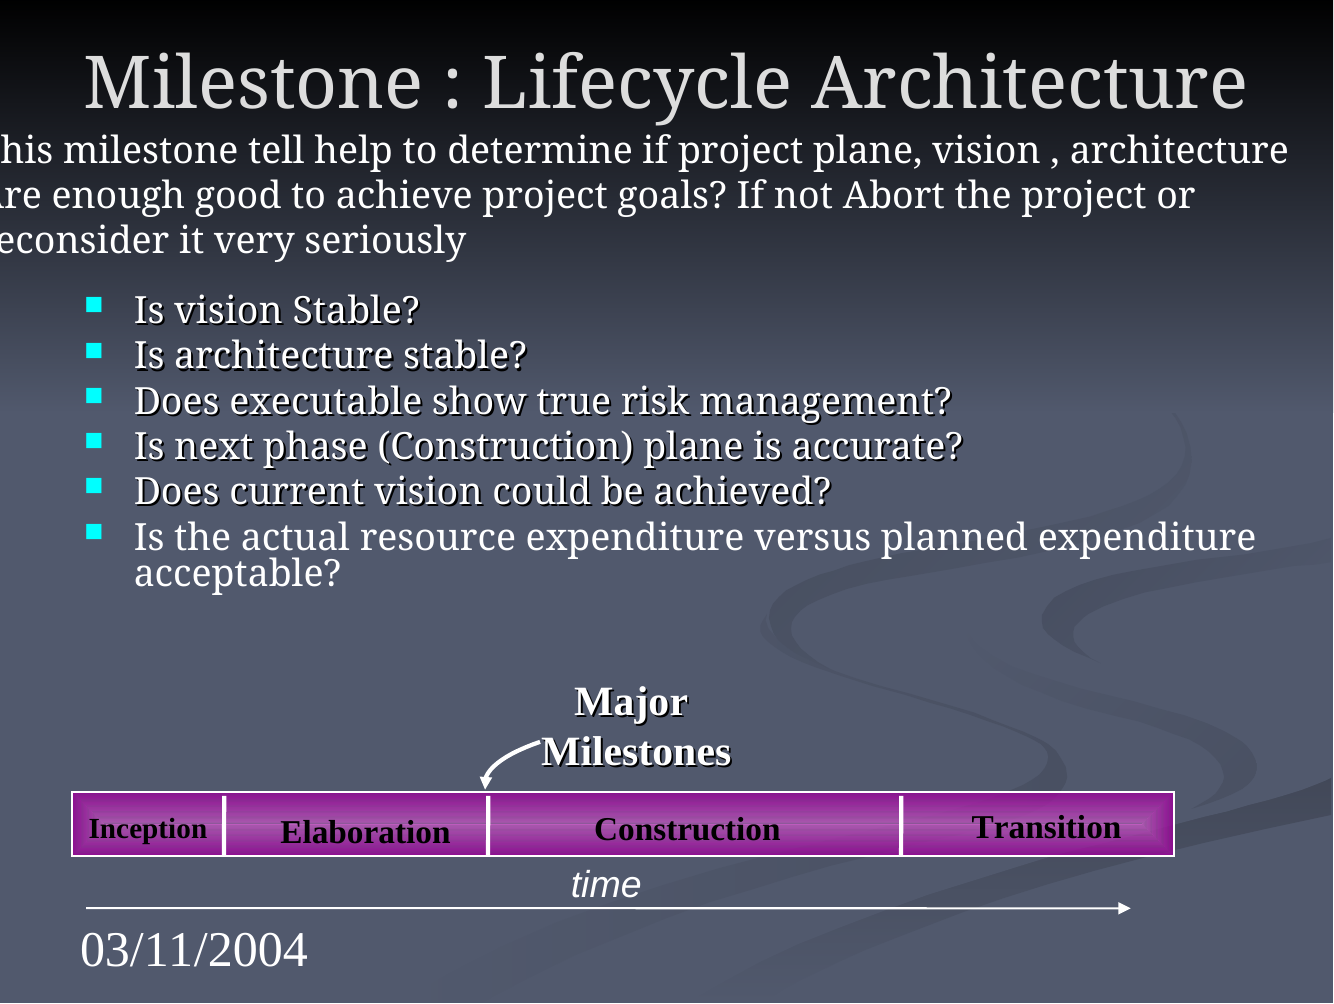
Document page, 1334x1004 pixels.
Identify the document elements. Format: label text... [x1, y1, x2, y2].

text_box Construction [578, 799, 797, 856]
text_box Major Milestones [526, 666, 747, 782]
title Milestone : Lifecycle Architecture [66, 0, 1267, 118]
text_box Transition [956, 797, 1137, 853]
list Is vision Stable? Is architecture stable? Does executable show true risk management? Is next phase (Construction) plane is accurate? Does current vision could be achieved? Is the actual resource expenditure versus planned expenditure acceptable? [70, 288, 1272, 610]
text_box [72, 791, 1174, 857]
text_box Elaboration [265, 802, 467, 858]
text_box This milestone tell help to determine if project plane, vision , architecture Are enough good to achieve project goals? If not Abort the project or reconsider it very seriously [0, 118, 1306, 269]
text_box time [555, 857, 657, 913]
text_box Inception [73, 801, 222, 852]
